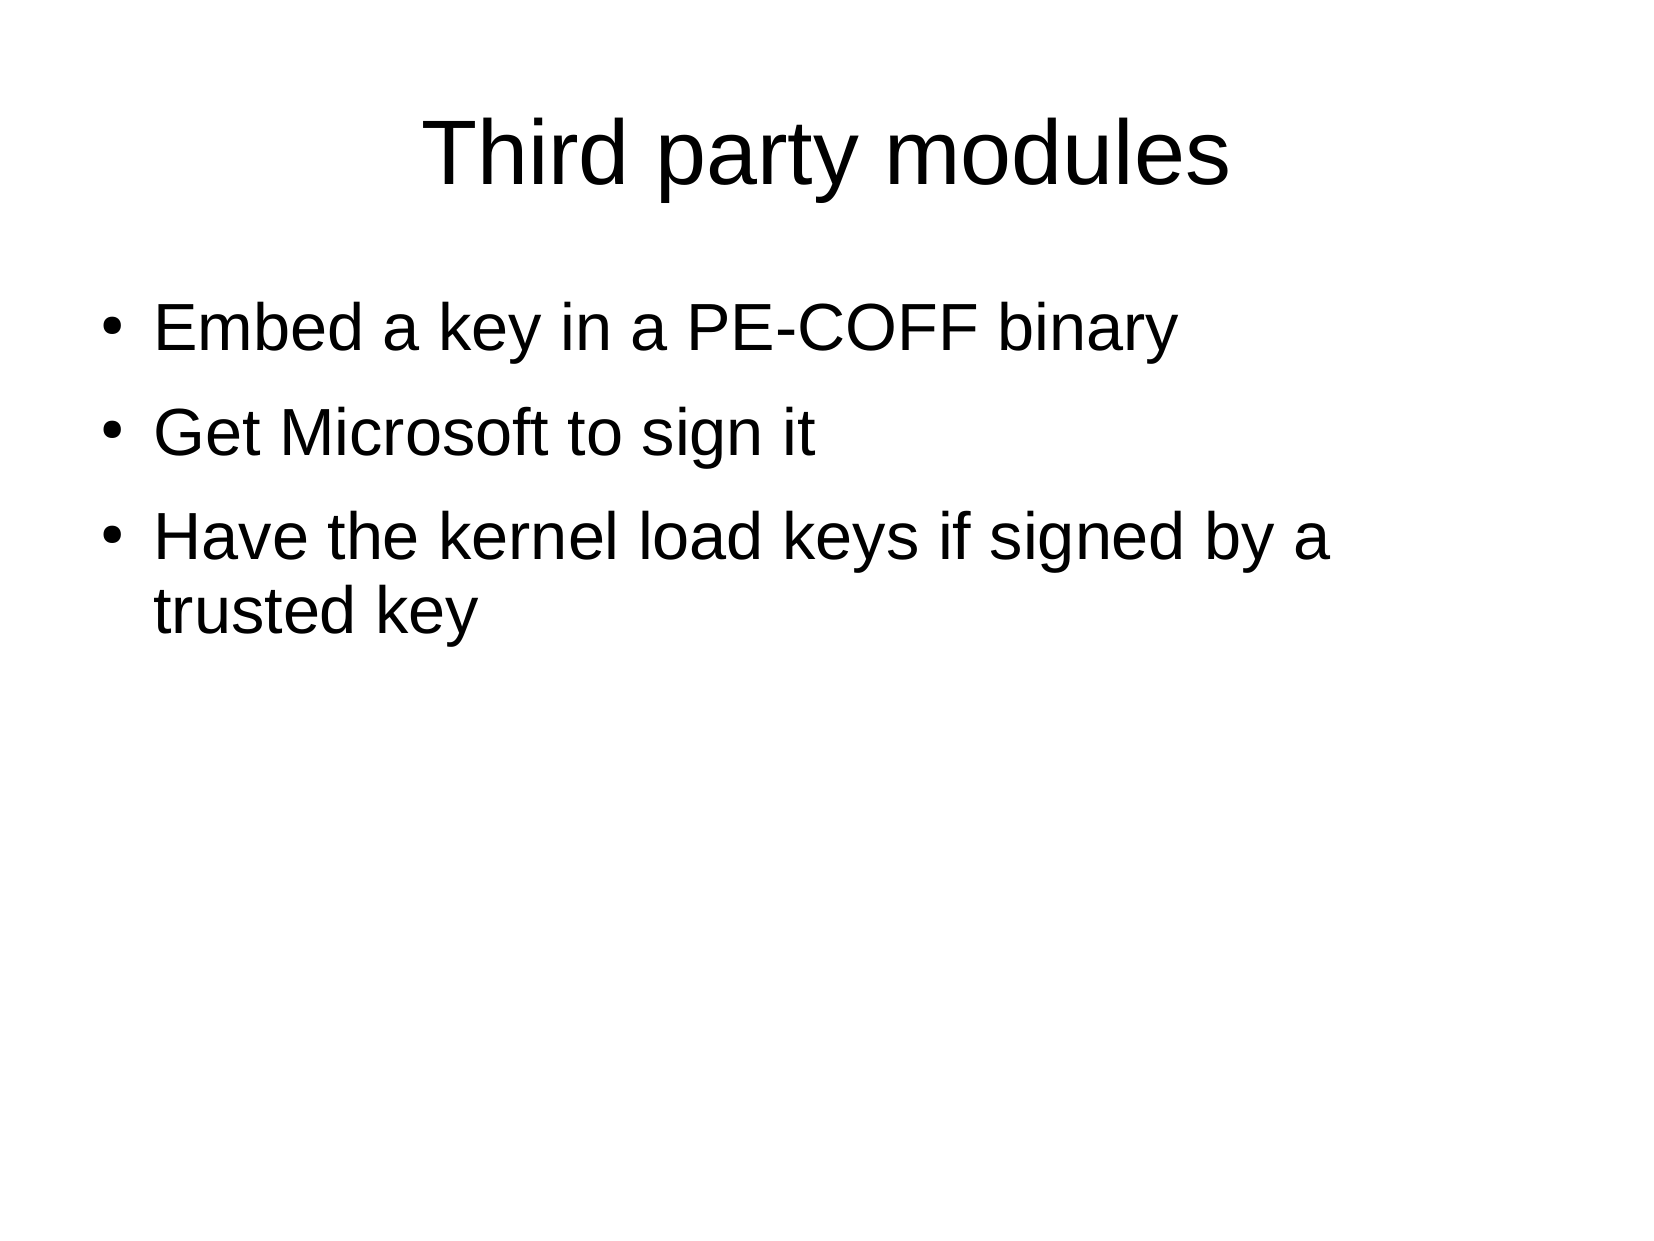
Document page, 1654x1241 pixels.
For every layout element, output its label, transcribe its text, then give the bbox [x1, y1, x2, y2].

title Third party modules [82, 49, 1571, 257]
list Embed a key in a PE-COFF binary Get Microsoft to sign it Have the kernel load keys if signed by a trusted key [82, 290, 1538, 1010]
